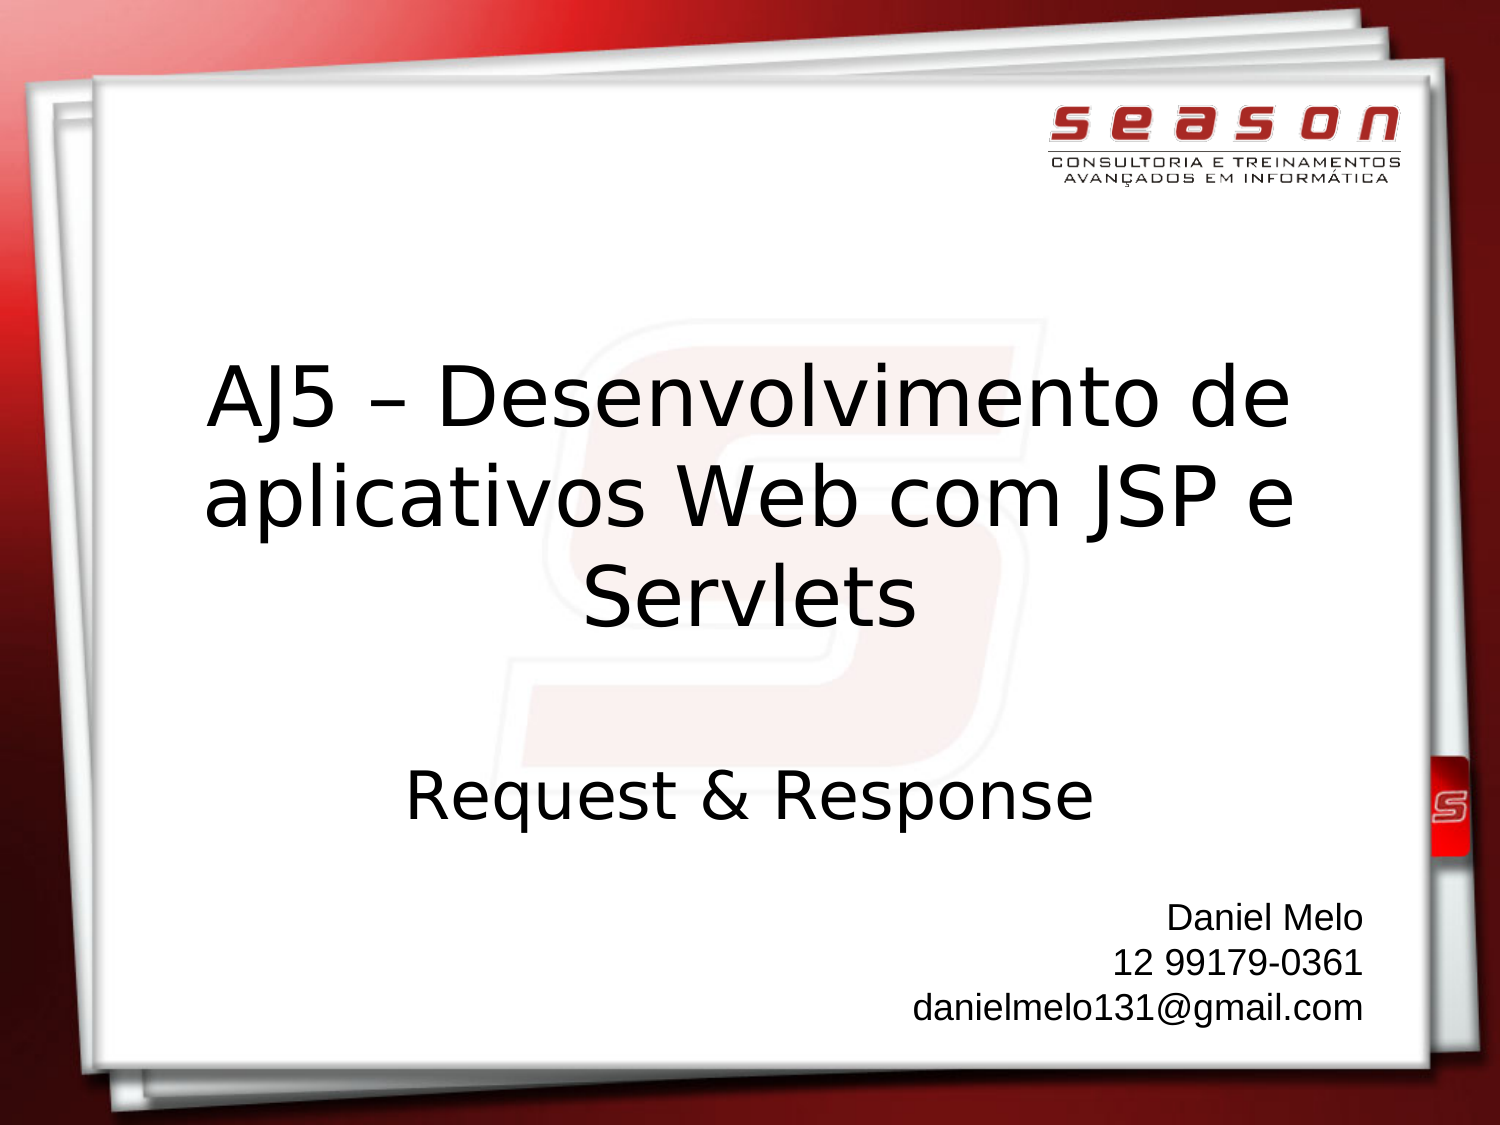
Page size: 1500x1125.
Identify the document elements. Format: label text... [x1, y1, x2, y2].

text_box Daniel Melo 12 99179-0361 danielmelo131@gmail.com [897, 885, 1382, 1052]
title AJ5 – Desenvolvimento de aplicativos Web com JSP e Servlets Request & Response [112, 335, 1388, 842]
picture [0, 0, 1500, 1125]
